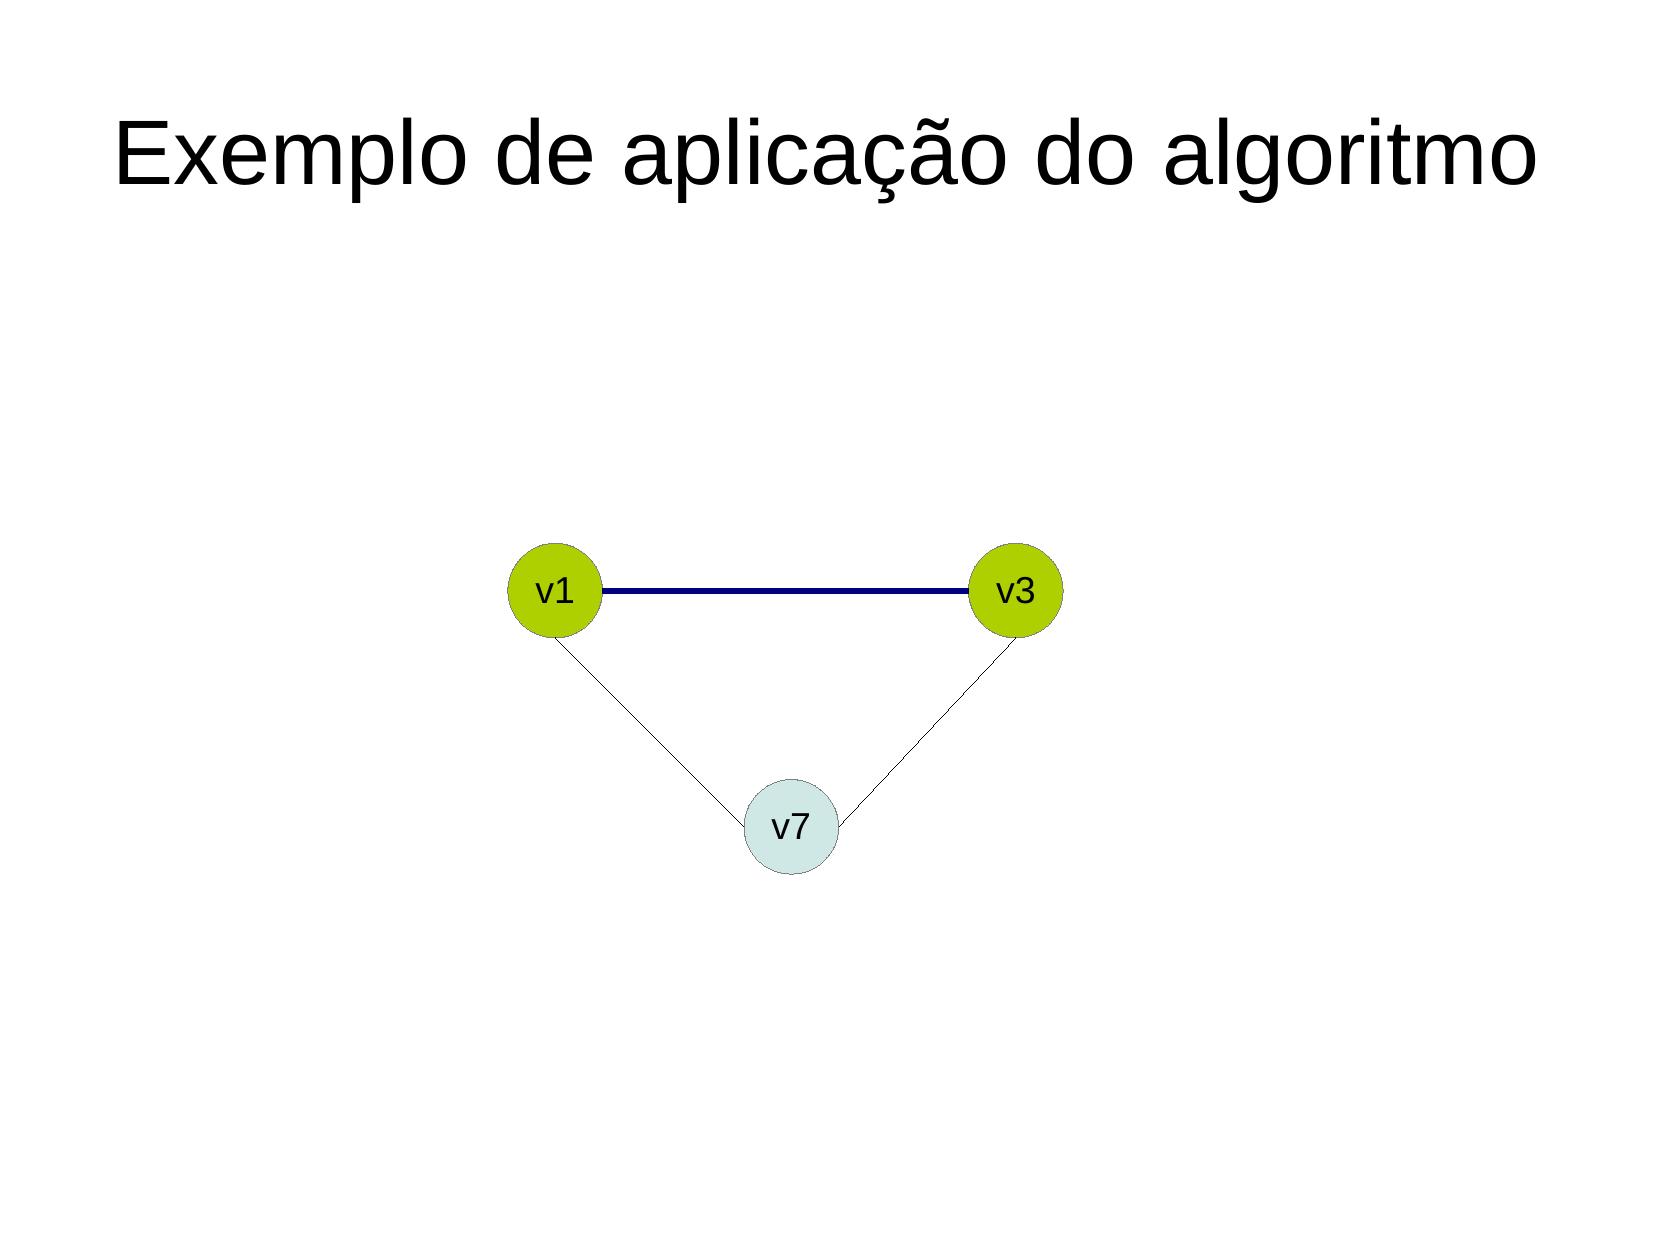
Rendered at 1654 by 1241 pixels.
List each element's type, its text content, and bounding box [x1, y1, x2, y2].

text_box v7 [744, 779, 839, 875]
text_box v3 [968, 543, 1064, 638]
title Exemplo de aplicação do algoritmo [82, 49, 1571, 257]
text_box v1 [507, 543, 603, 638]
